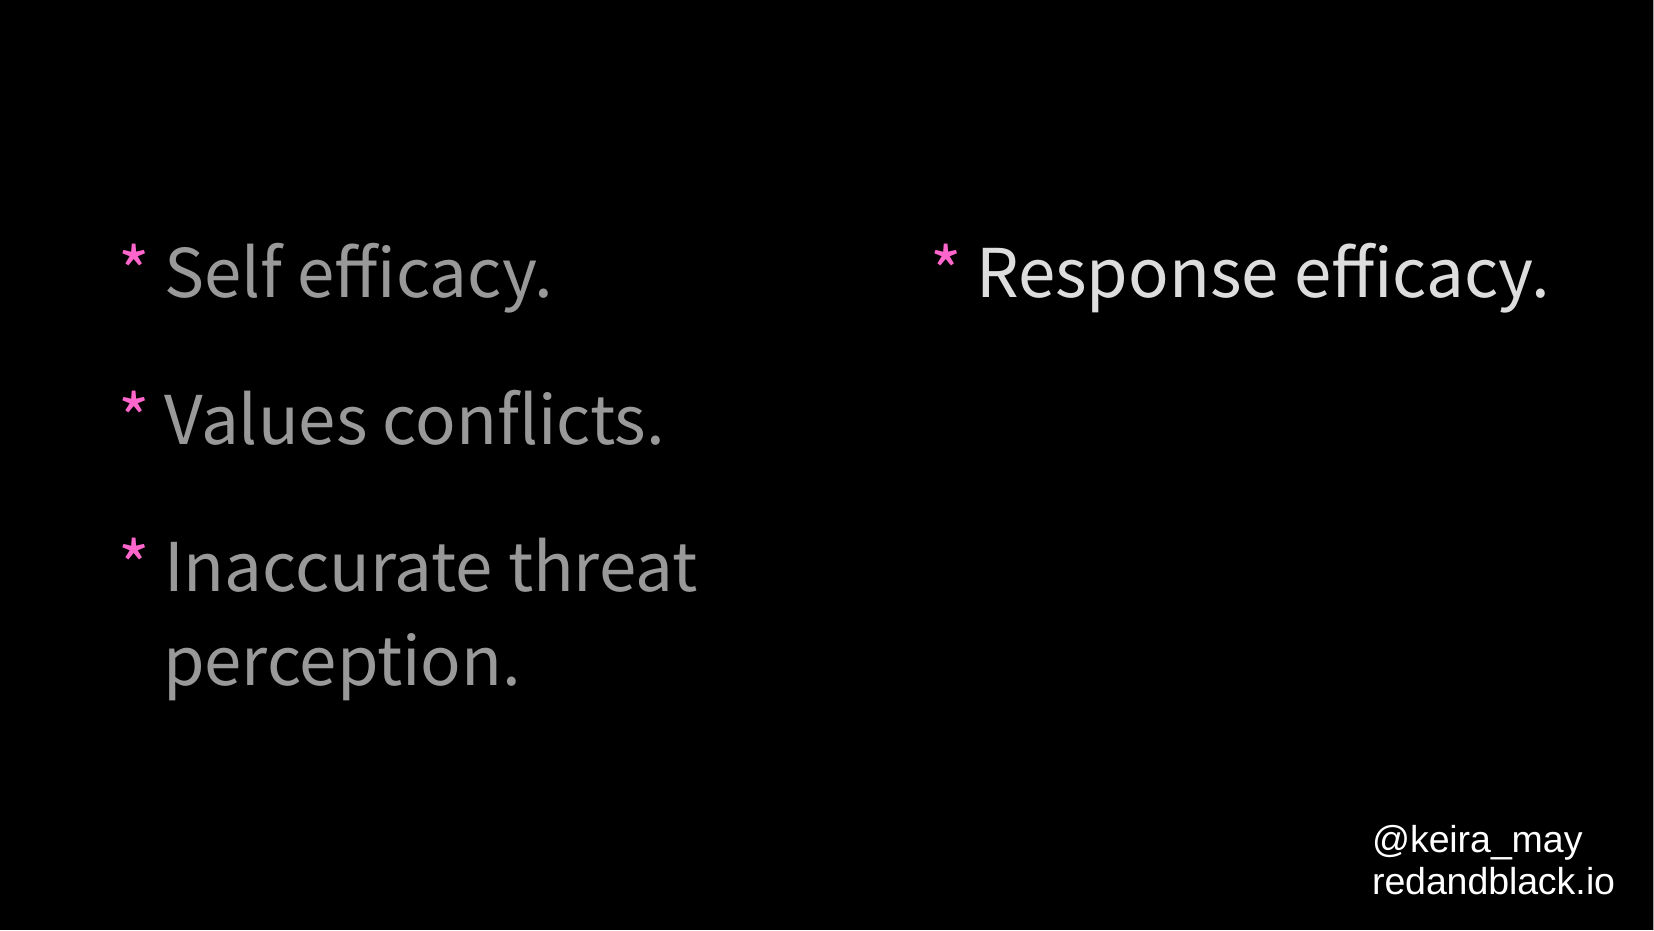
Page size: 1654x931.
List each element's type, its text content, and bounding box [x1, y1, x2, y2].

title * Self efficacy. * Response efficacy. * Values conflicts. * Inaccurate threat perception. [0, 0, 1654, 931]
text_box @keira_may redandblack.io [1357, 810, 1631, 910]
